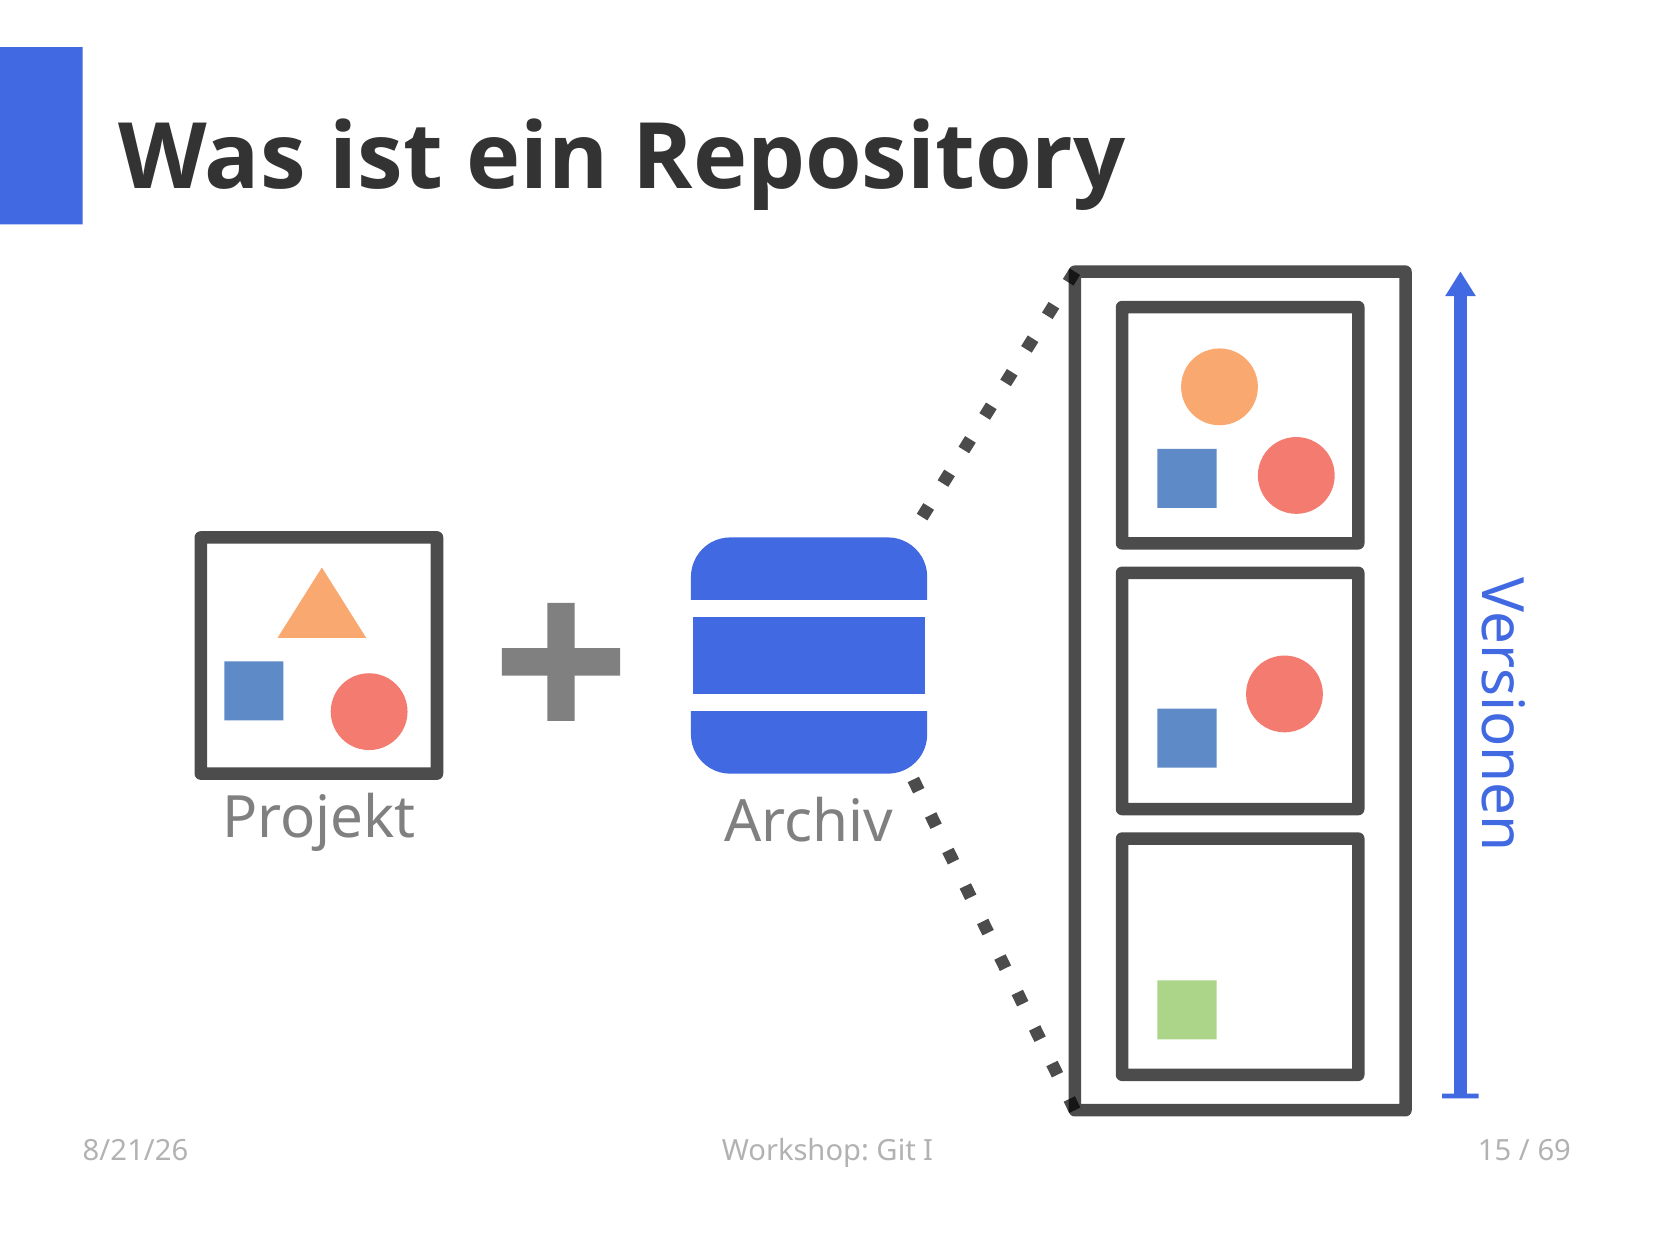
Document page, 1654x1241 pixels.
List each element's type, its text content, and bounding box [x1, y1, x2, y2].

text_box [1246, 655, 1323, 733]
text_box Versionen [1436, 389, 1548, 1040]
text_box [1181, 348, 1258, 426]
text_box [1157, 980, 1217, 1040]
text_box [1257, 437, 1335, 514]
text_box Projekt [200, 768, 438, 863]
text_box Archiv [625, 771, 993, 945]
title Was ist ein Repository [118, 49, 1571, 257]
text_box [685, 537, 934, 771]
text_box [277, 567, 367, 638]
text_box [501, 602, 621, 721]
text_box [1157, 448, 1217, 508]
text_box [224, 661, 284, 721]
text_box [330, 673, 408, 751]
text_box [1157, 708, 1217, 768]
